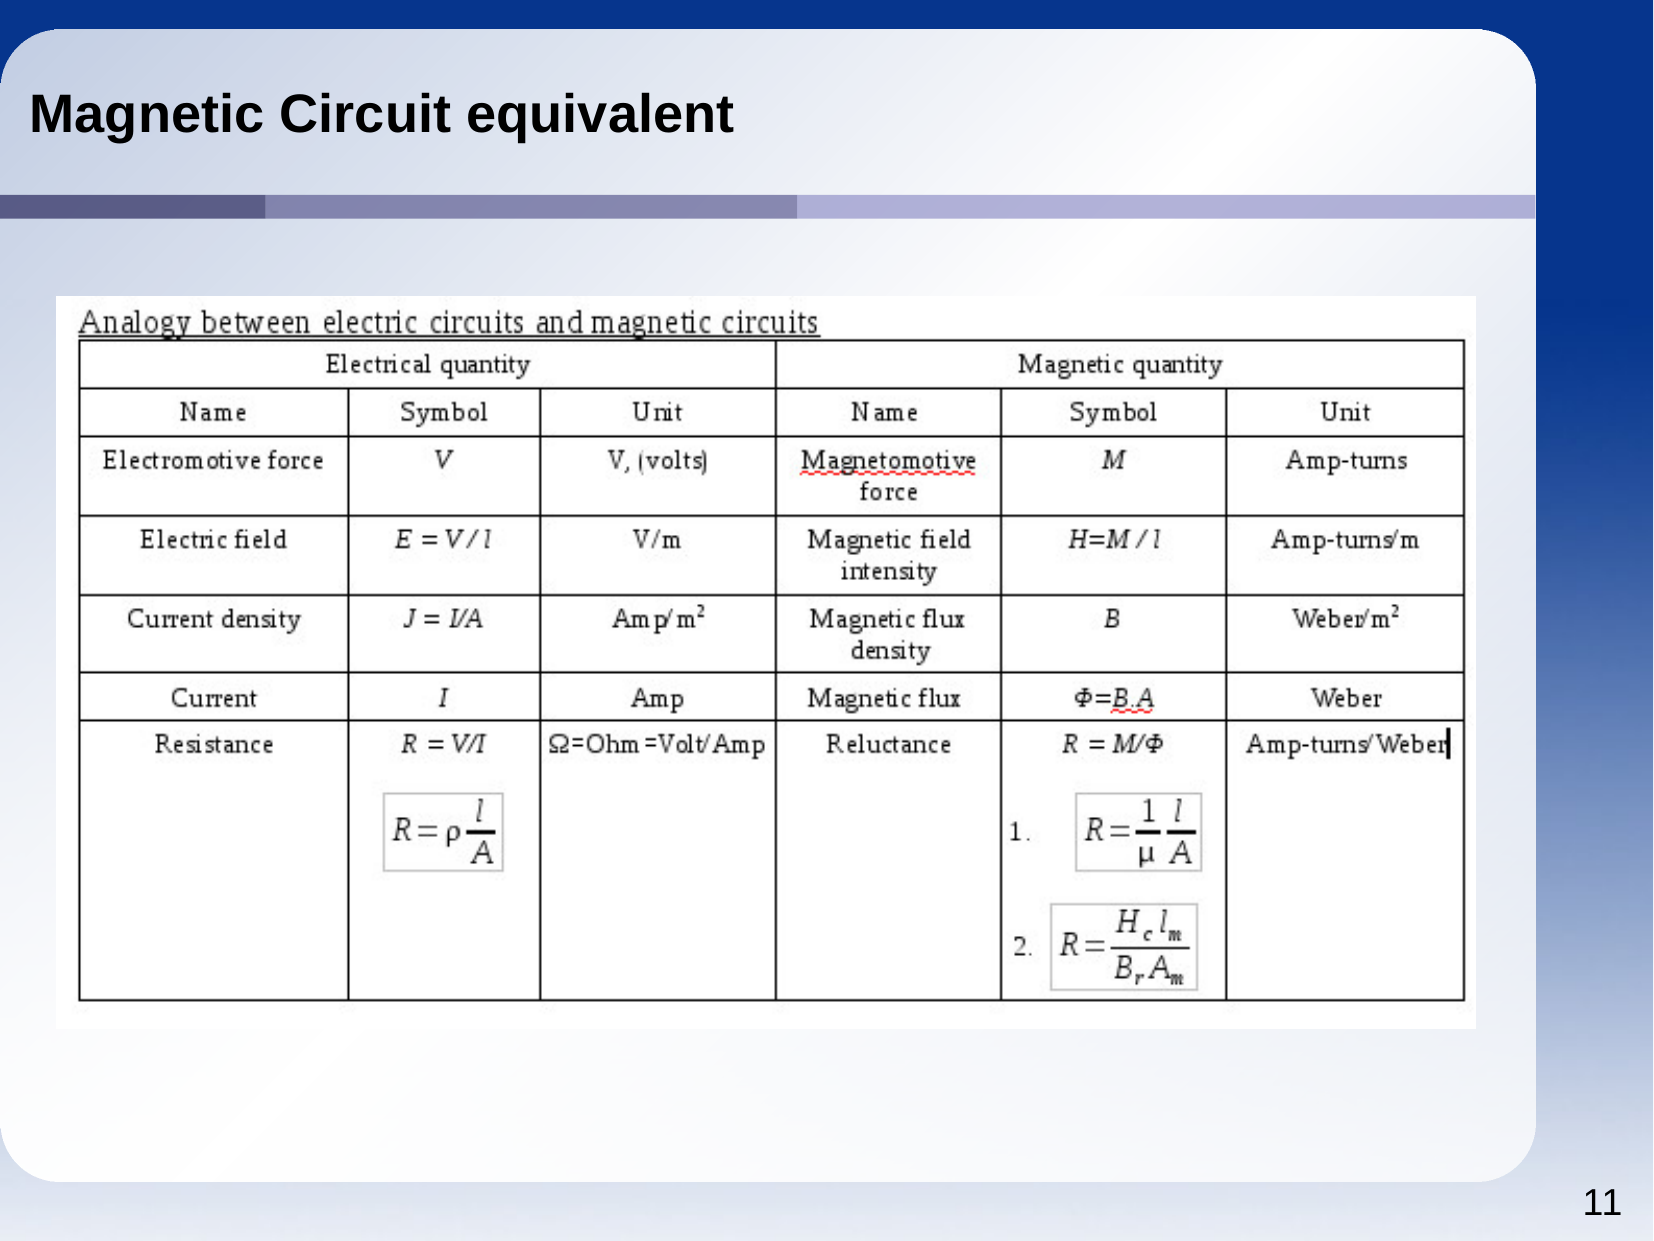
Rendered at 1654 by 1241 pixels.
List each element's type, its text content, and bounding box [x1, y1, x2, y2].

picture [56, 296, 1476, 1029]
picture [0, 0, 1654, 1241]
title Magnetic Circuit equivalent [29, 49, 1506, 178]
